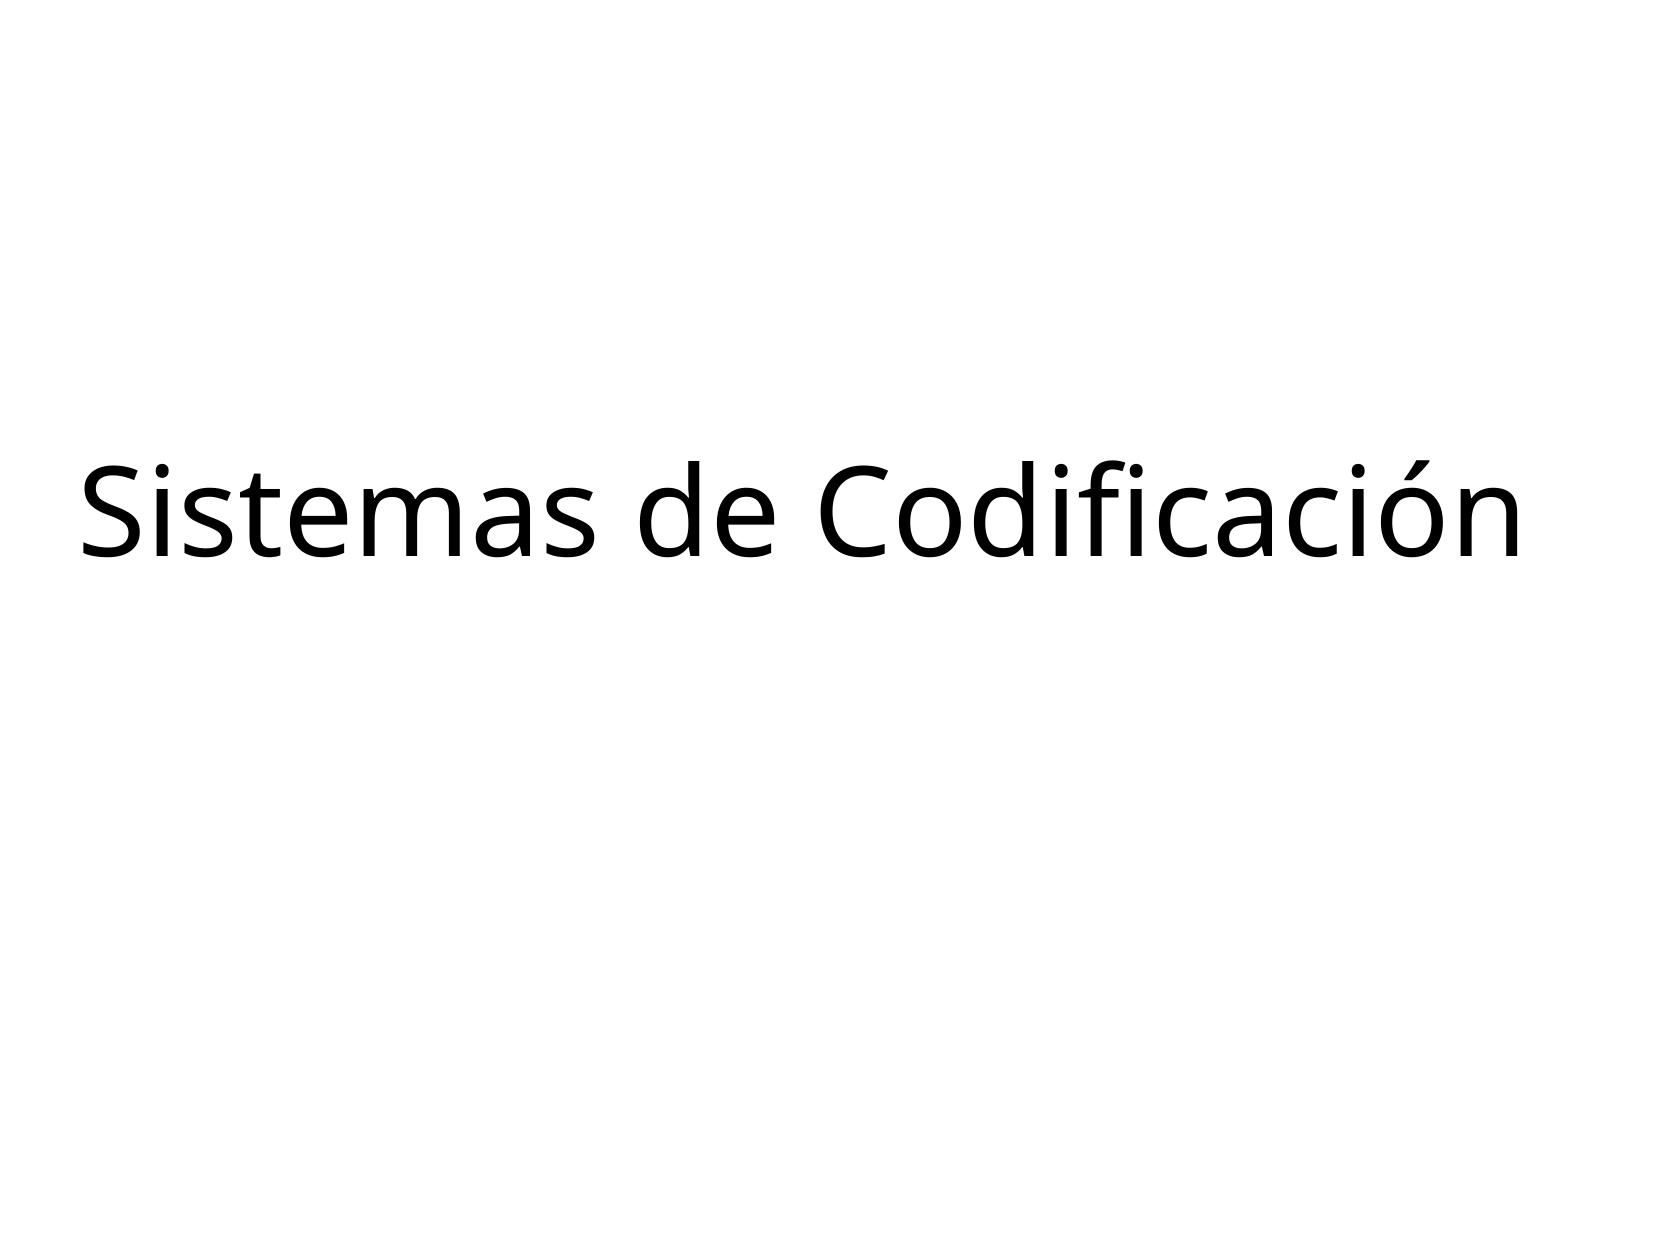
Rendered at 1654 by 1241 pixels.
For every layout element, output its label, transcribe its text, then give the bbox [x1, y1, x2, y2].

title Sistemas de Codificación [59, 366, 1548, 650]
